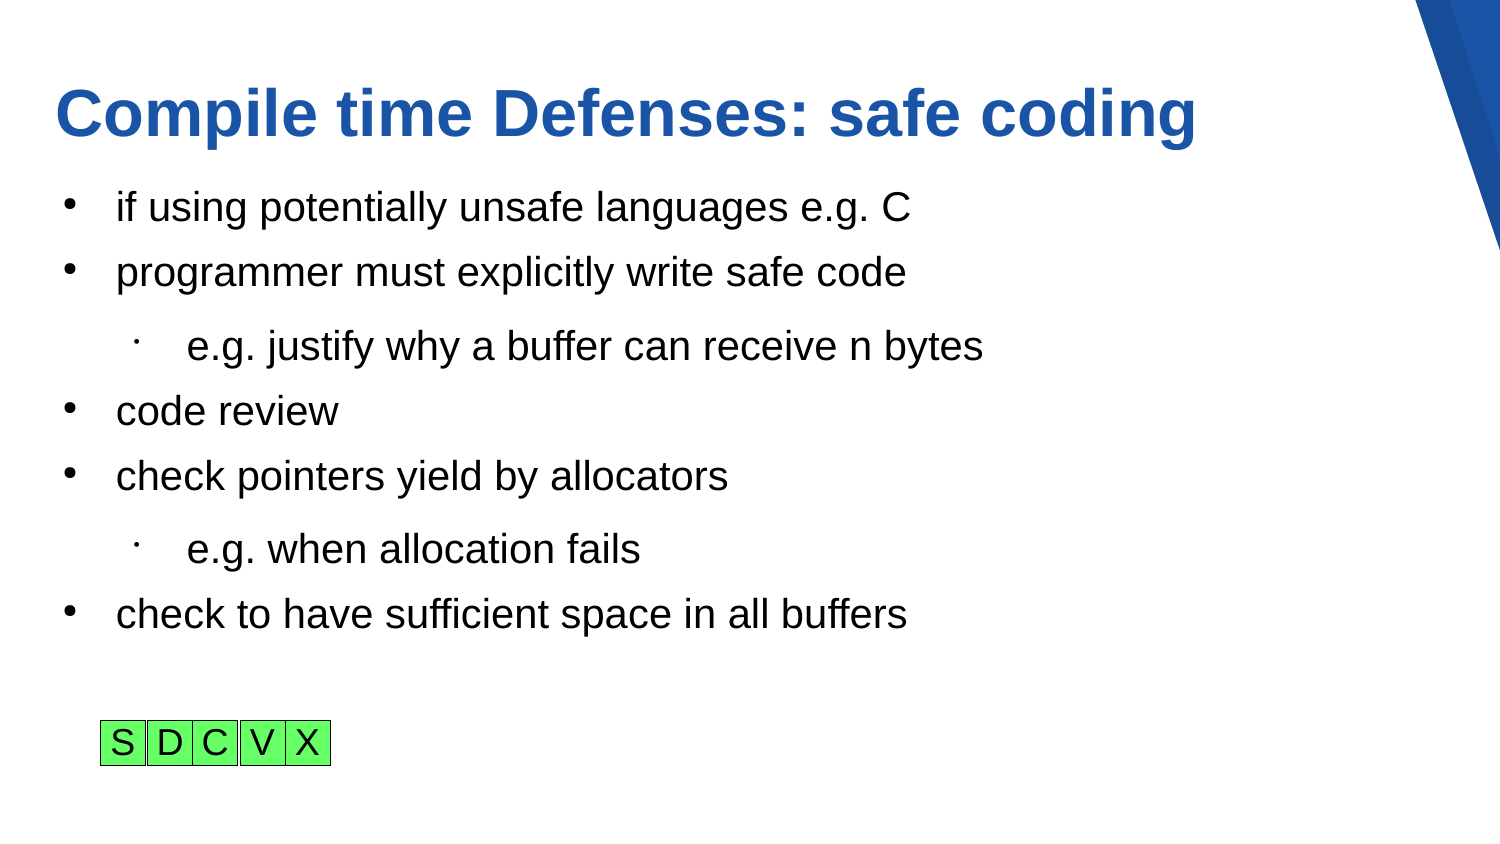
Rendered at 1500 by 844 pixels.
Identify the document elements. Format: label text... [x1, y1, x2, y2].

text_box V [240, 720, 285, 766]
title Compile time Defenses: safe coding [40, 97, 1306, 166]
text_box C [192, 720, 238, 766]
text_box X [285, 720, 331, 766]
list if using potentially unsafe languages e.g. C programmer must explicitly write safe code e.g. justify why a buffer can receive n bytes code review check pointers yield by allocators e.g. when allocation fails check to have sufficient space in all buffers [30, 165, 1486, 710]
text_box S [100, 720, 146, 766]
text_box D [147, 720, 192, 766]
